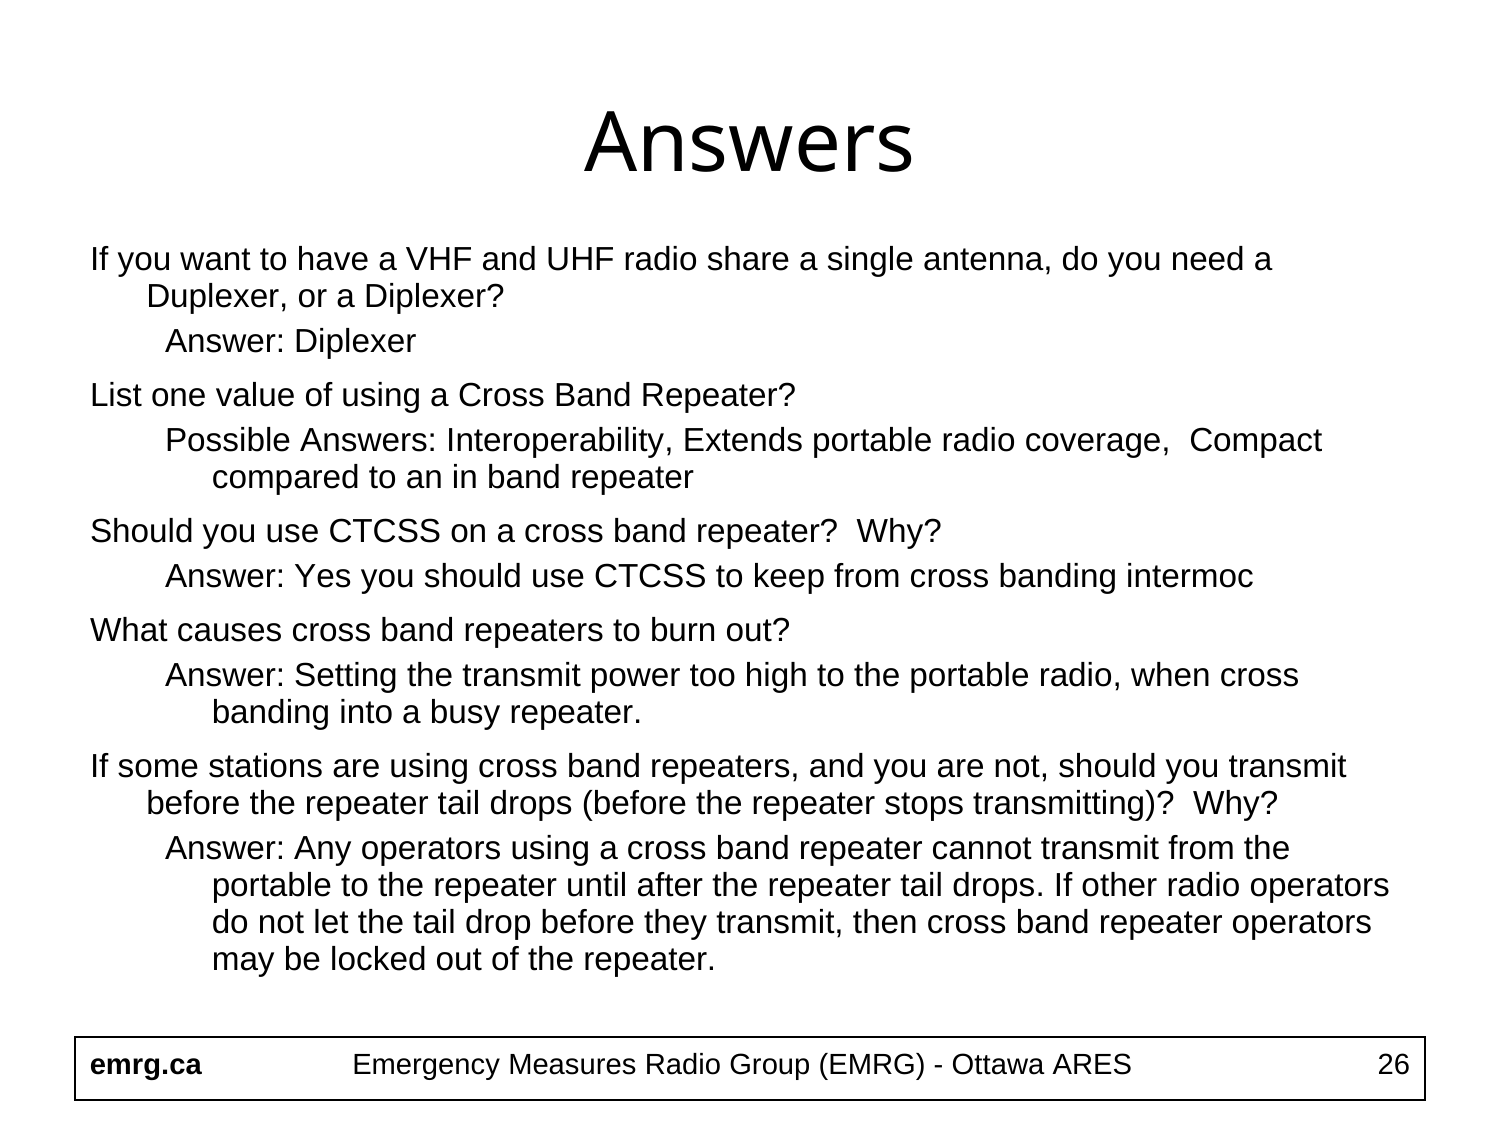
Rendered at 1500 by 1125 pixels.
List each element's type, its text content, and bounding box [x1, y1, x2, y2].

list If you want to have a VHF and UHF radio share a single antenna, do you need a Duplexer, or a Diplexer? Answer: Diplexer List one value of using a Cross Band Repeater? Possible Answers: Interoperability, Extends portable radio coverage, Compact compared to an in band repeater Should you use CTCSS on a cross band repeater? Why? Answer: Yes you should use CTCSS to keep from cross banding intermoc What causes cross band repeaters to burn out? Answer: Setting the transmit power too high to the portable radio, when cross banding into a busy repeater. If some stations are using cross band repeaters, and you are not, should you transmit before the repeater tail drops (before the repeater stops transmitting)? Why? Answer: Any operators using a cross band repeater cannot transmit from the portable to the repeater until after the repeater tail drops. If other radio operators do not let the tail drop before they transmit, then cross band repeater operators may be locked out of the repeater. [75, 232, 1426, 1038]
text_box <number> [1246, 1038, 1426, 1103]
title Answers [75, 45, 1426, 232]
text_box Emergency Measures Radio Group (EMRG) - Ottawa ARES [247, 1038, 1238, 1103]
